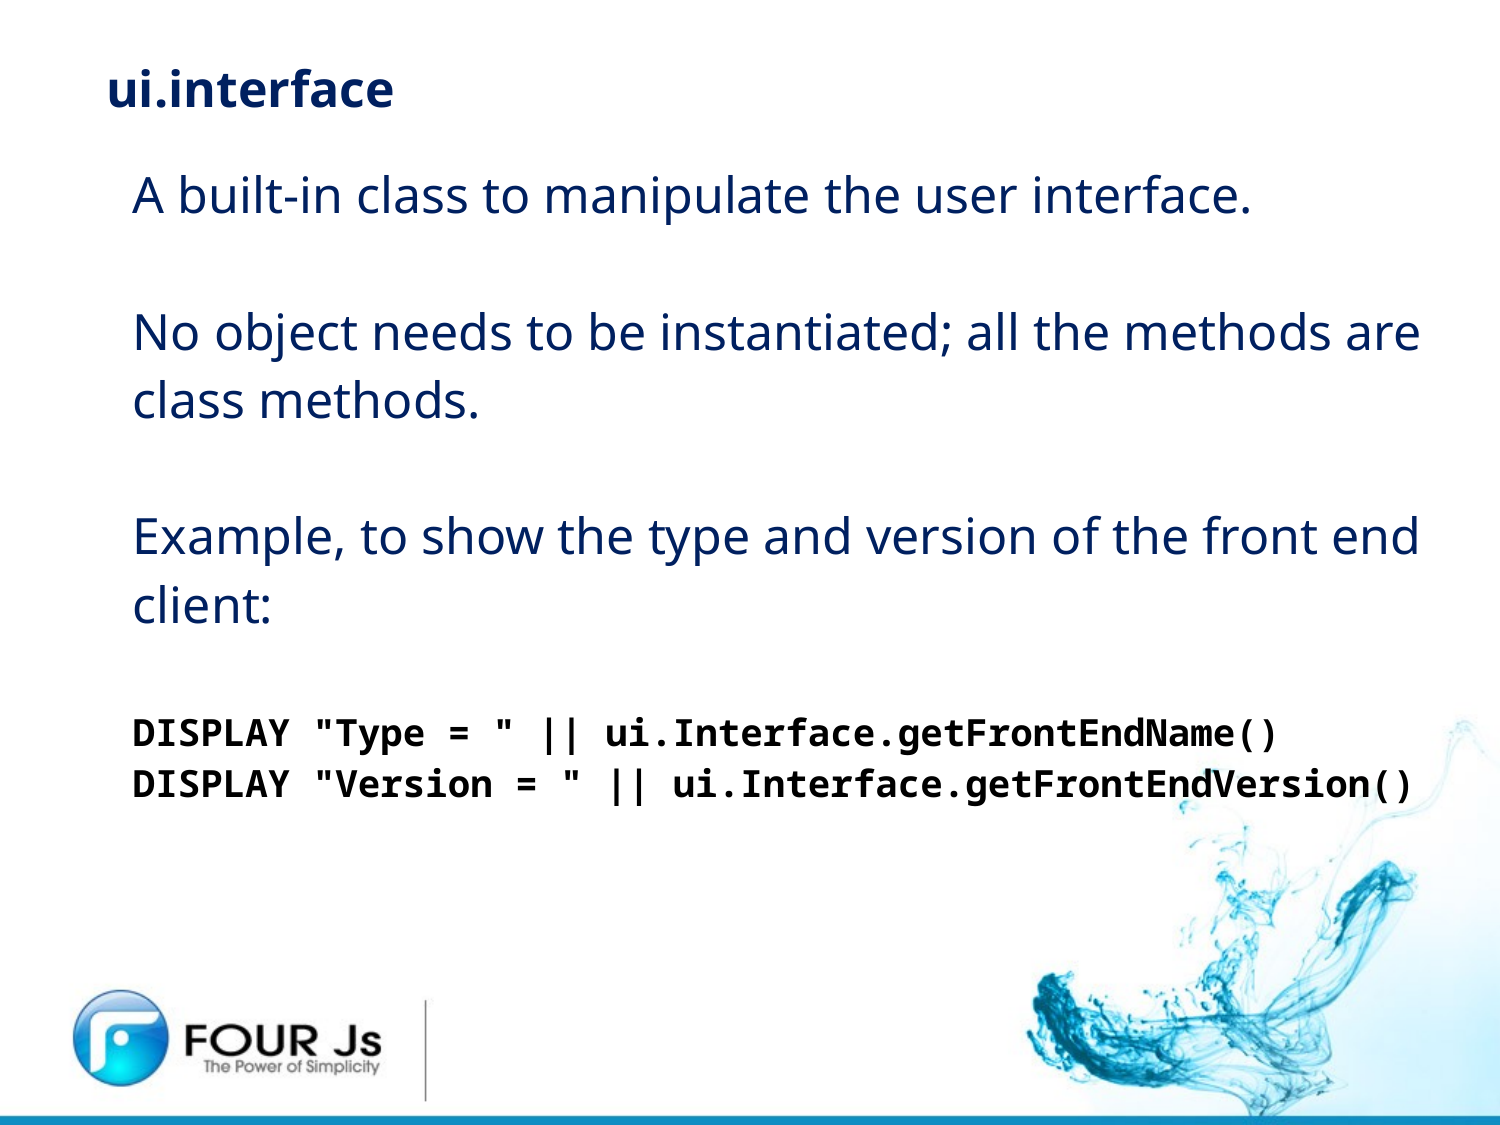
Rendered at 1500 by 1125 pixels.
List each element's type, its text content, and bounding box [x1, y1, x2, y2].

picture [0, 0, 1500, 1122]
title ui.interface [106, 35, 1388, 142]
text_box A built-in class to manipulate the user interface. No object needs to be instantiated; all the methods are class methods. Example, to show the type and version of the front end client: DISPLAY "Type = " || ui.Interface.getFrontEndName() DISPLAY "Version = " || ui.Interface.getFrontEndVersion() [118, 152, 1450, 804]
